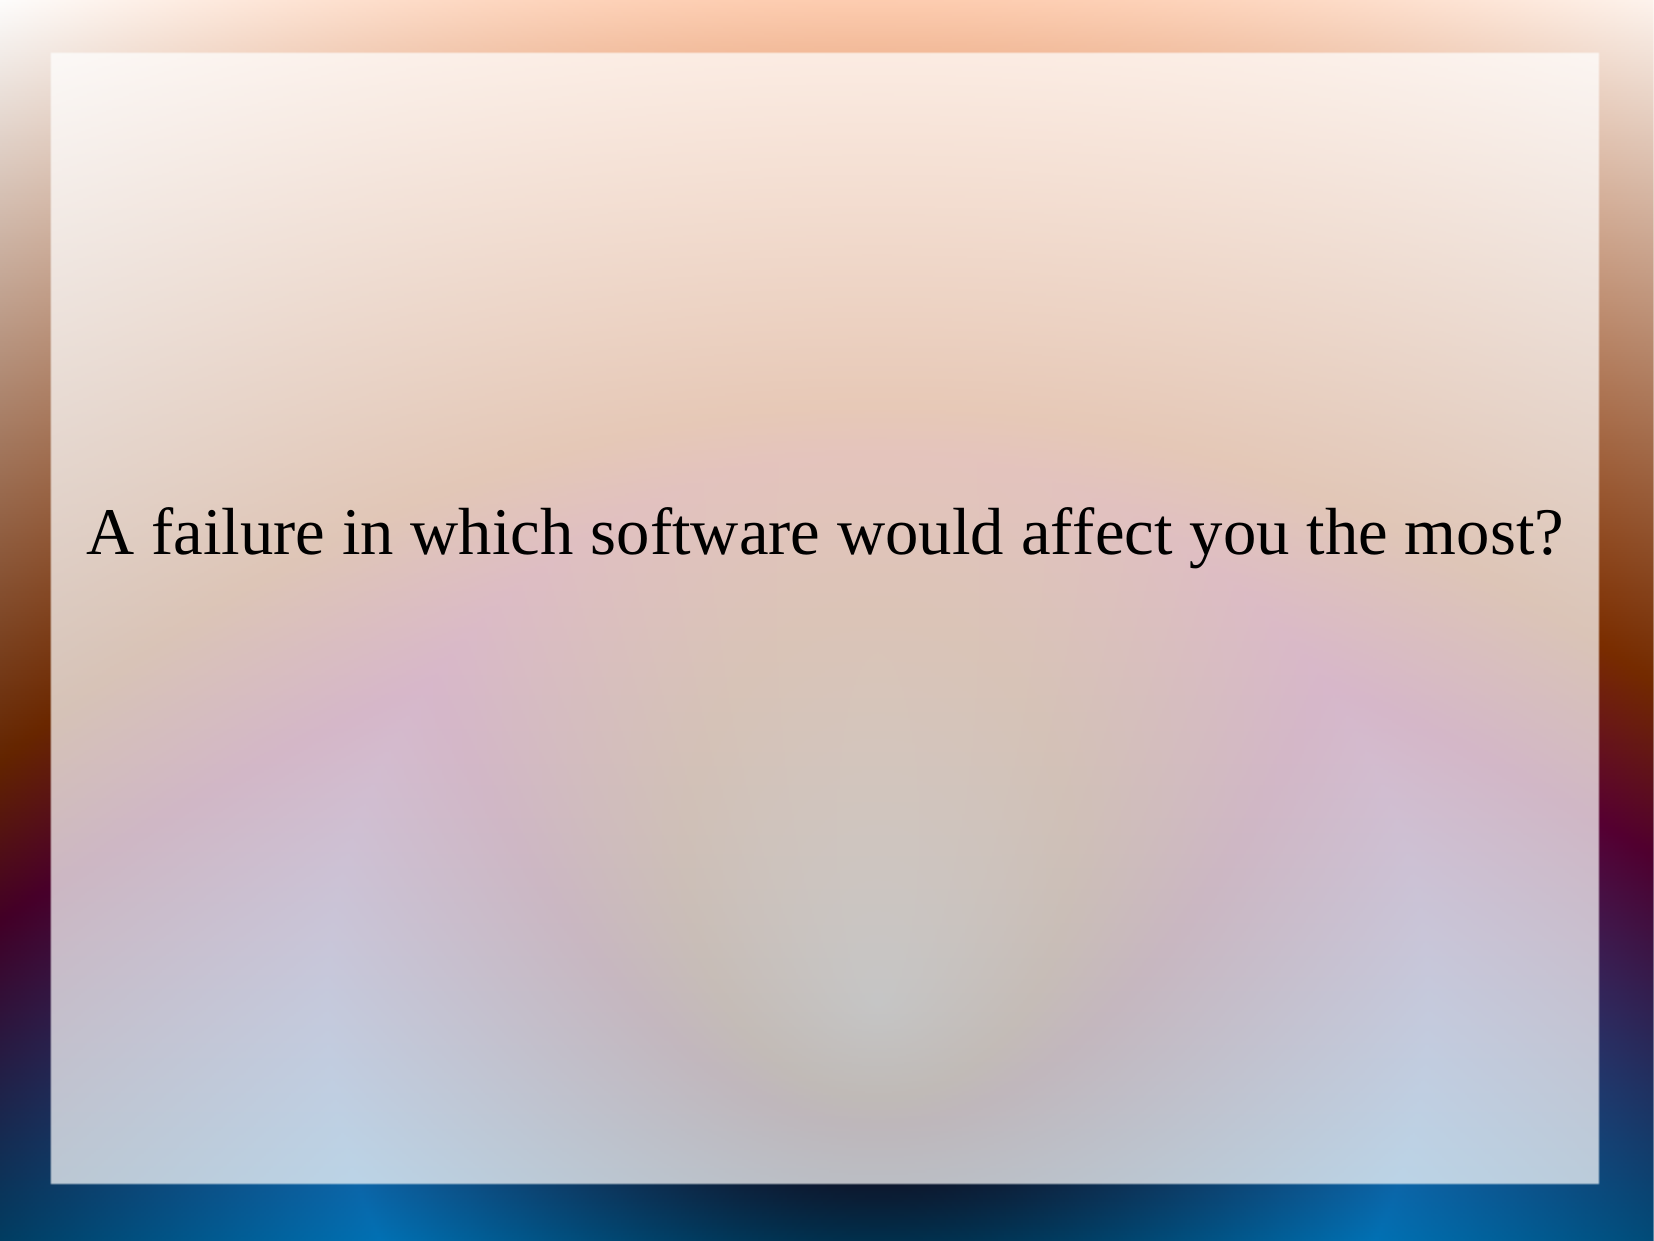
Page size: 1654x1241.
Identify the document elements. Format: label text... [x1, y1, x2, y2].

subtitle A failure in which software would affect you the most? [82, 55, 1571, 1010]
picture [0, 0, 1654, 1241]
